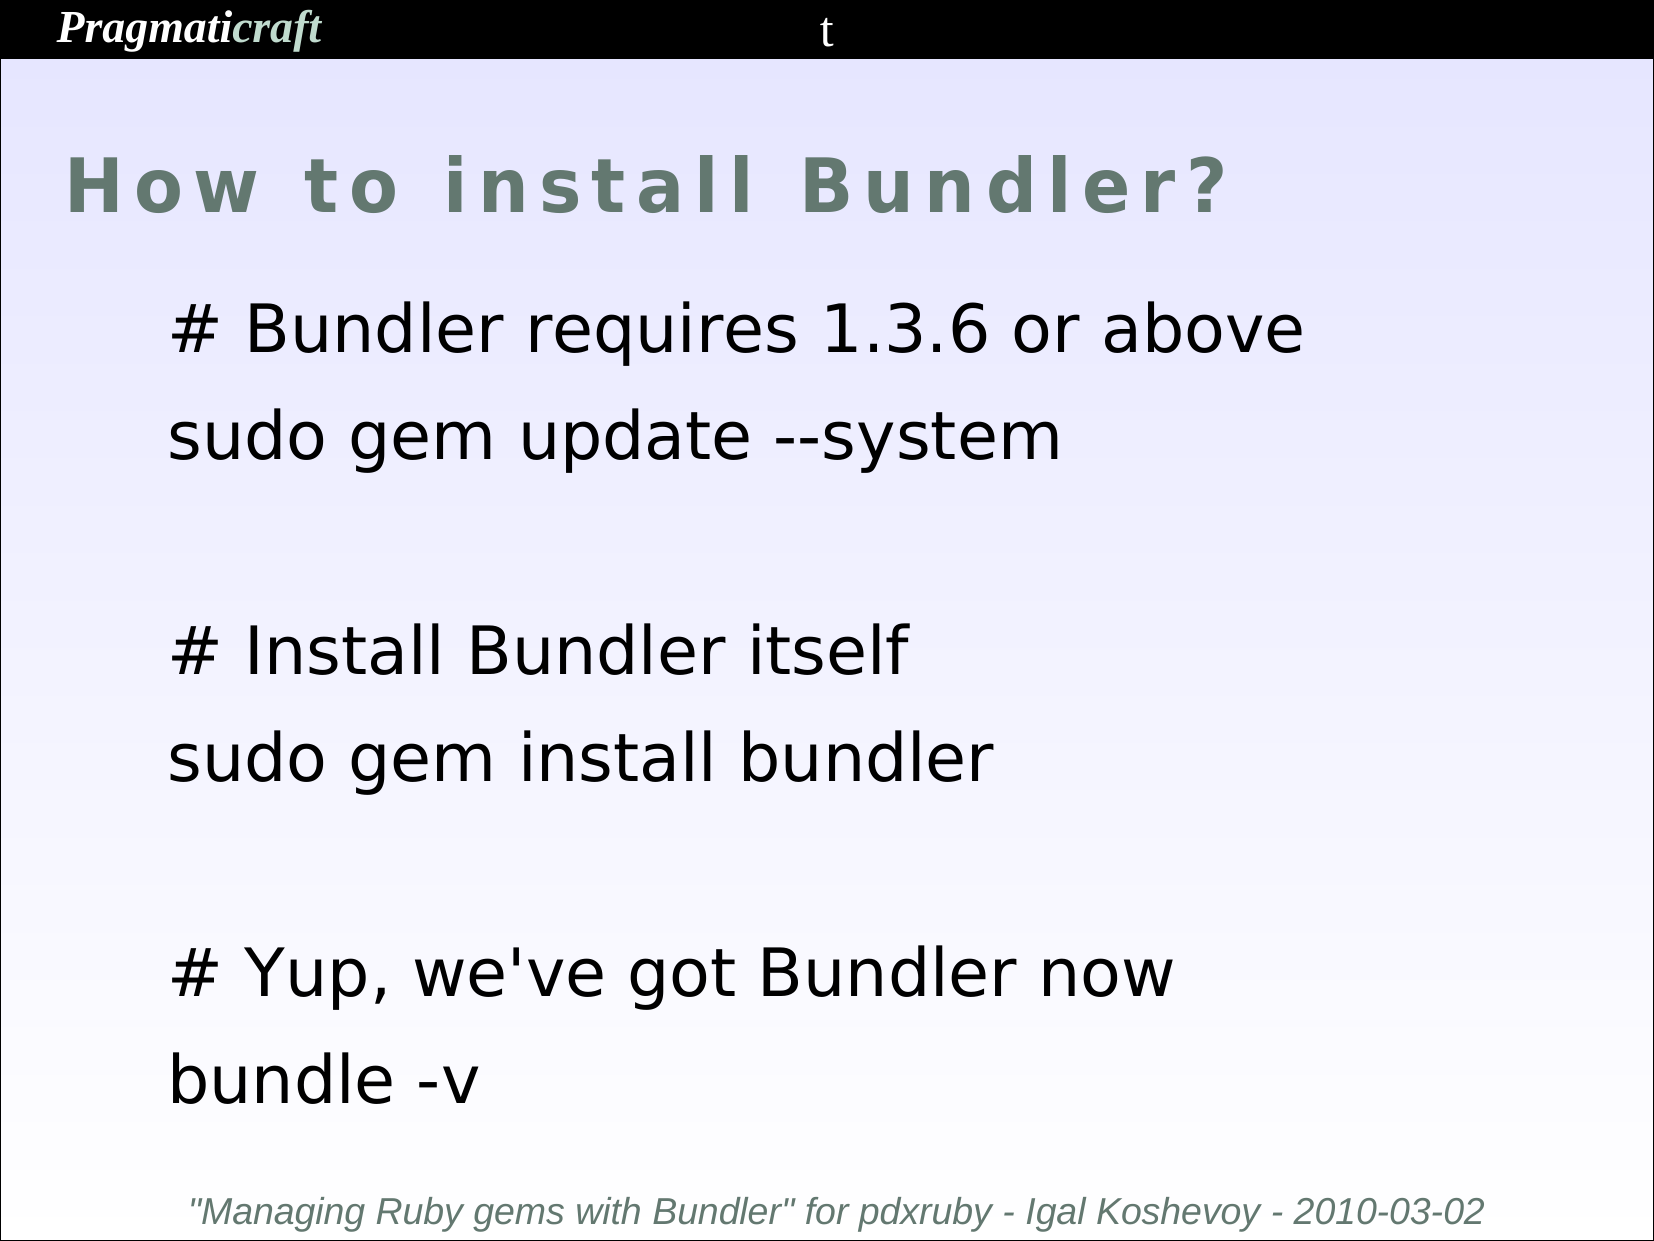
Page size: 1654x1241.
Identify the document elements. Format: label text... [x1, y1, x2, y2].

title How to install Bundler? [64, 119, 1587, 254]
list # Bundler requires 1.3.6 or above sudo gem update --system # Install Bundler itself sudo gem install bundler # Yup, we've got Bundler now bundle -v [82, 290, 1571, 1227]
